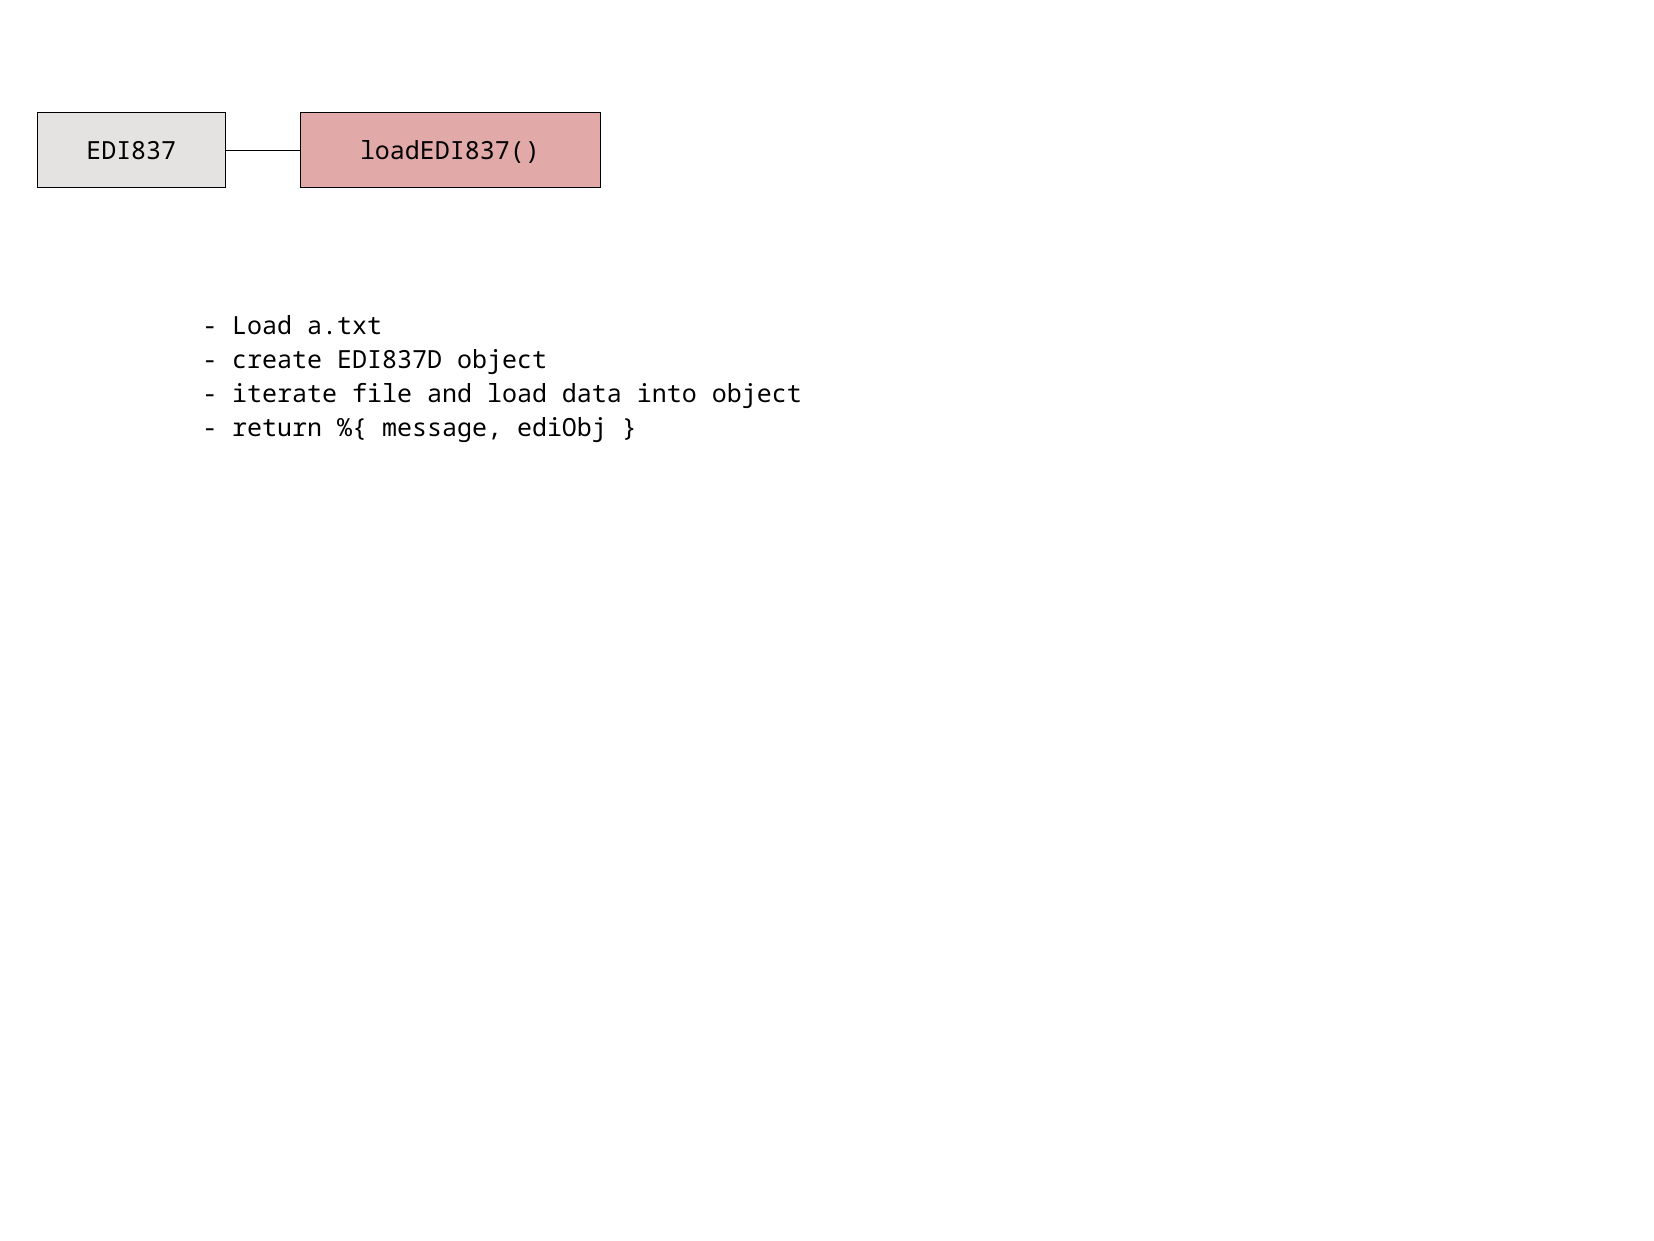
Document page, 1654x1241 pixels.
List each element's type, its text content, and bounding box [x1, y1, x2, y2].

text_box - Load a.txt - create EDI837D object - iterate file and load data into object - return %{ message, ediObj } [187, 300, 1163, 456]
text_box EDI837 [37, 112, 226, 188]
text_box loadEDI837() [300, 112, 601, 188]
